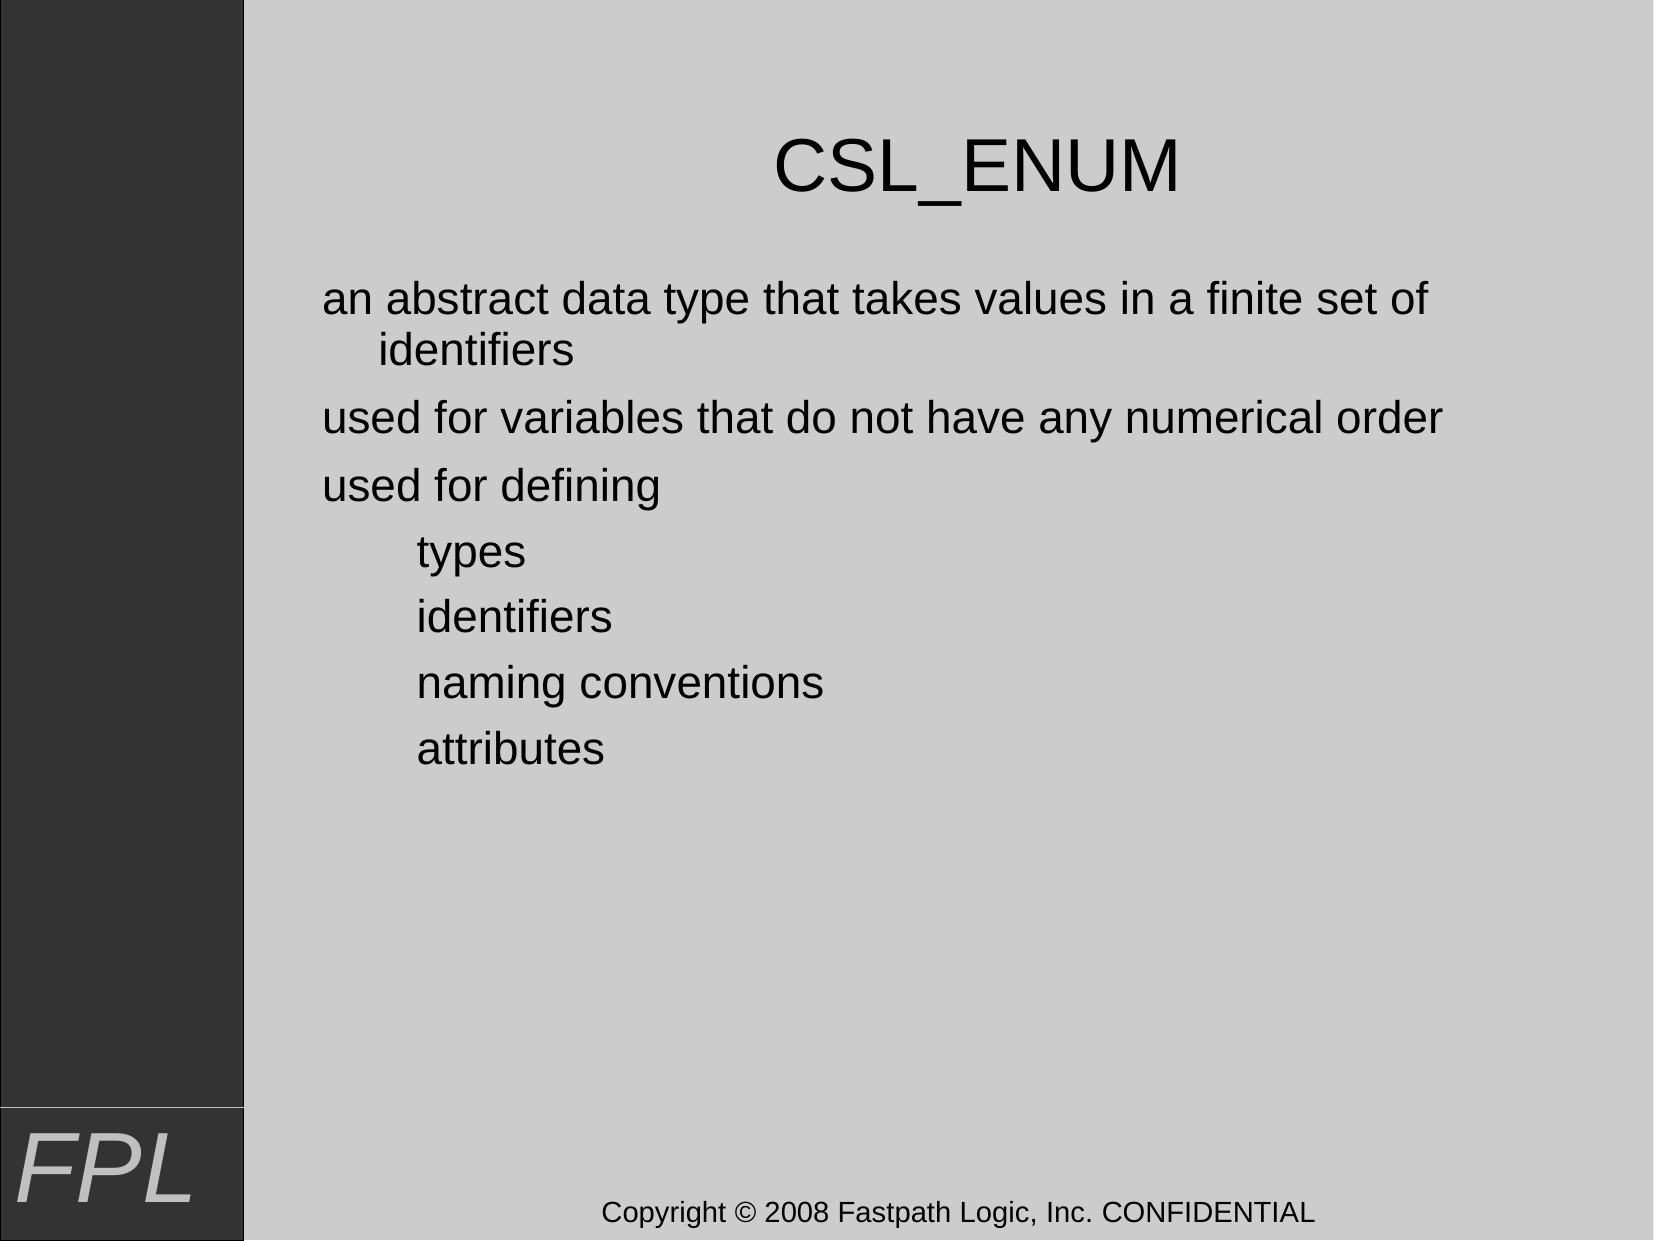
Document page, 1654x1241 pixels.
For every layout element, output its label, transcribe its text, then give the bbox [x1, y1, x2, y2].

title CSL_ENUM [427, 57, 1530, 272]
list an abstract data type that takes values in a finite set of identifiers used for variables that do not have any numerical order used for defining types identifiers naming conventions attributes [322, 272, 1635, 1179]
